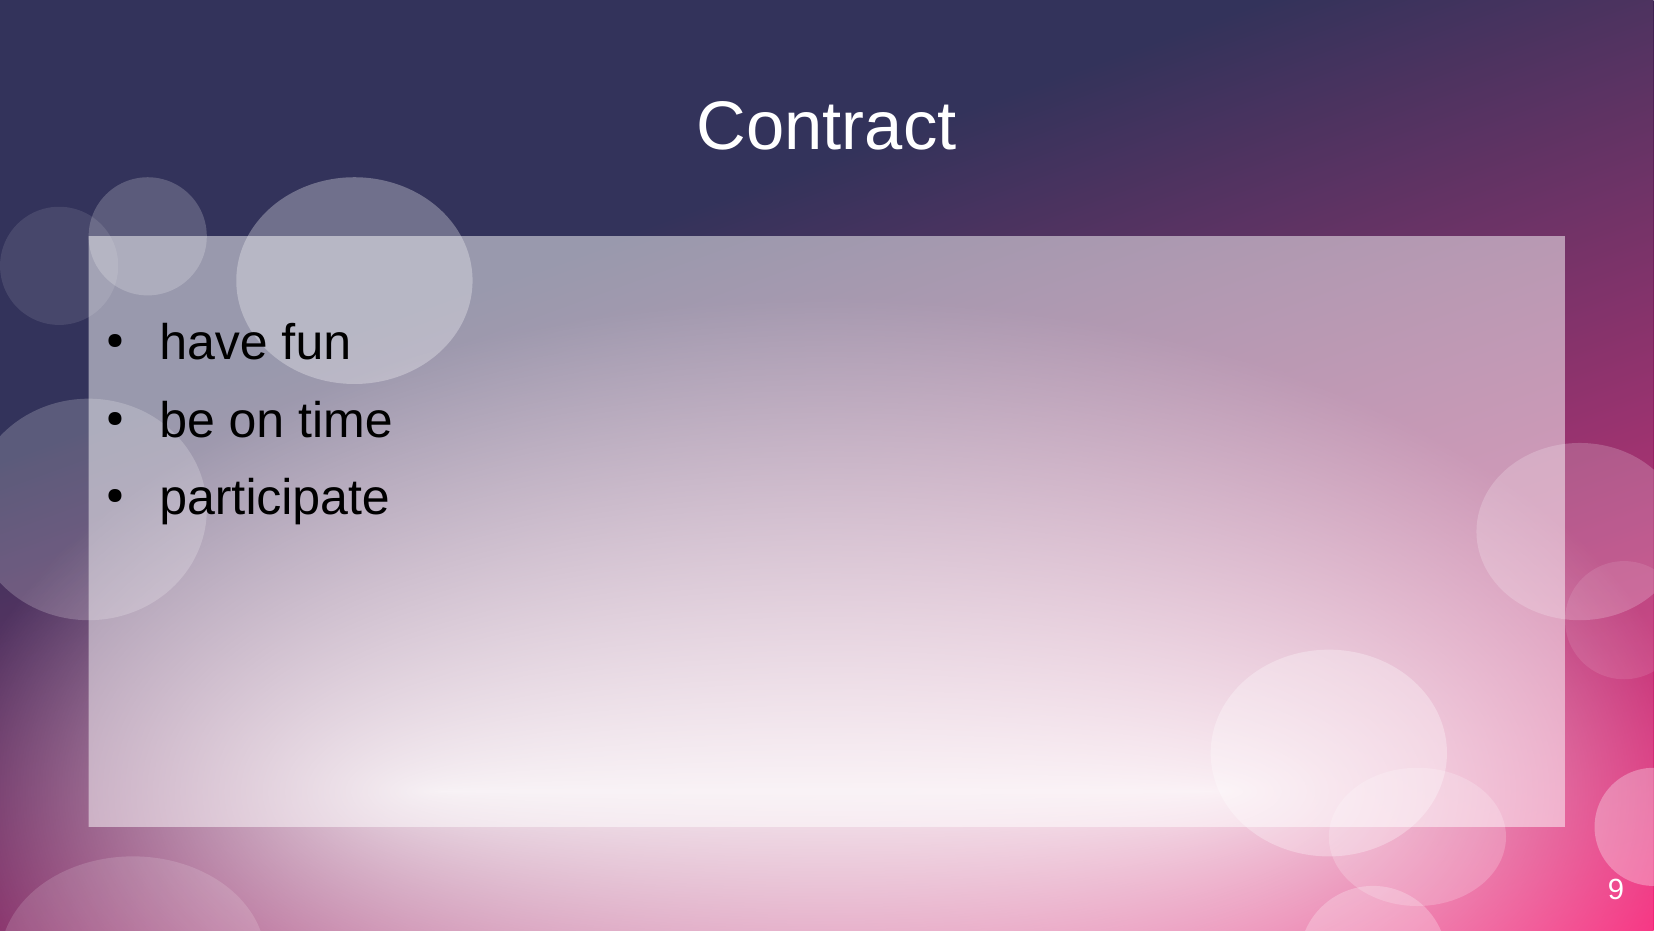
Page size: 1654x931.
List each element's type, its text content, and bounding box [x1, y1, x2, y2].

title Contract [88, 44, 1565, 207]
list have fun be on time participate [88, 236, 1565, 827]
